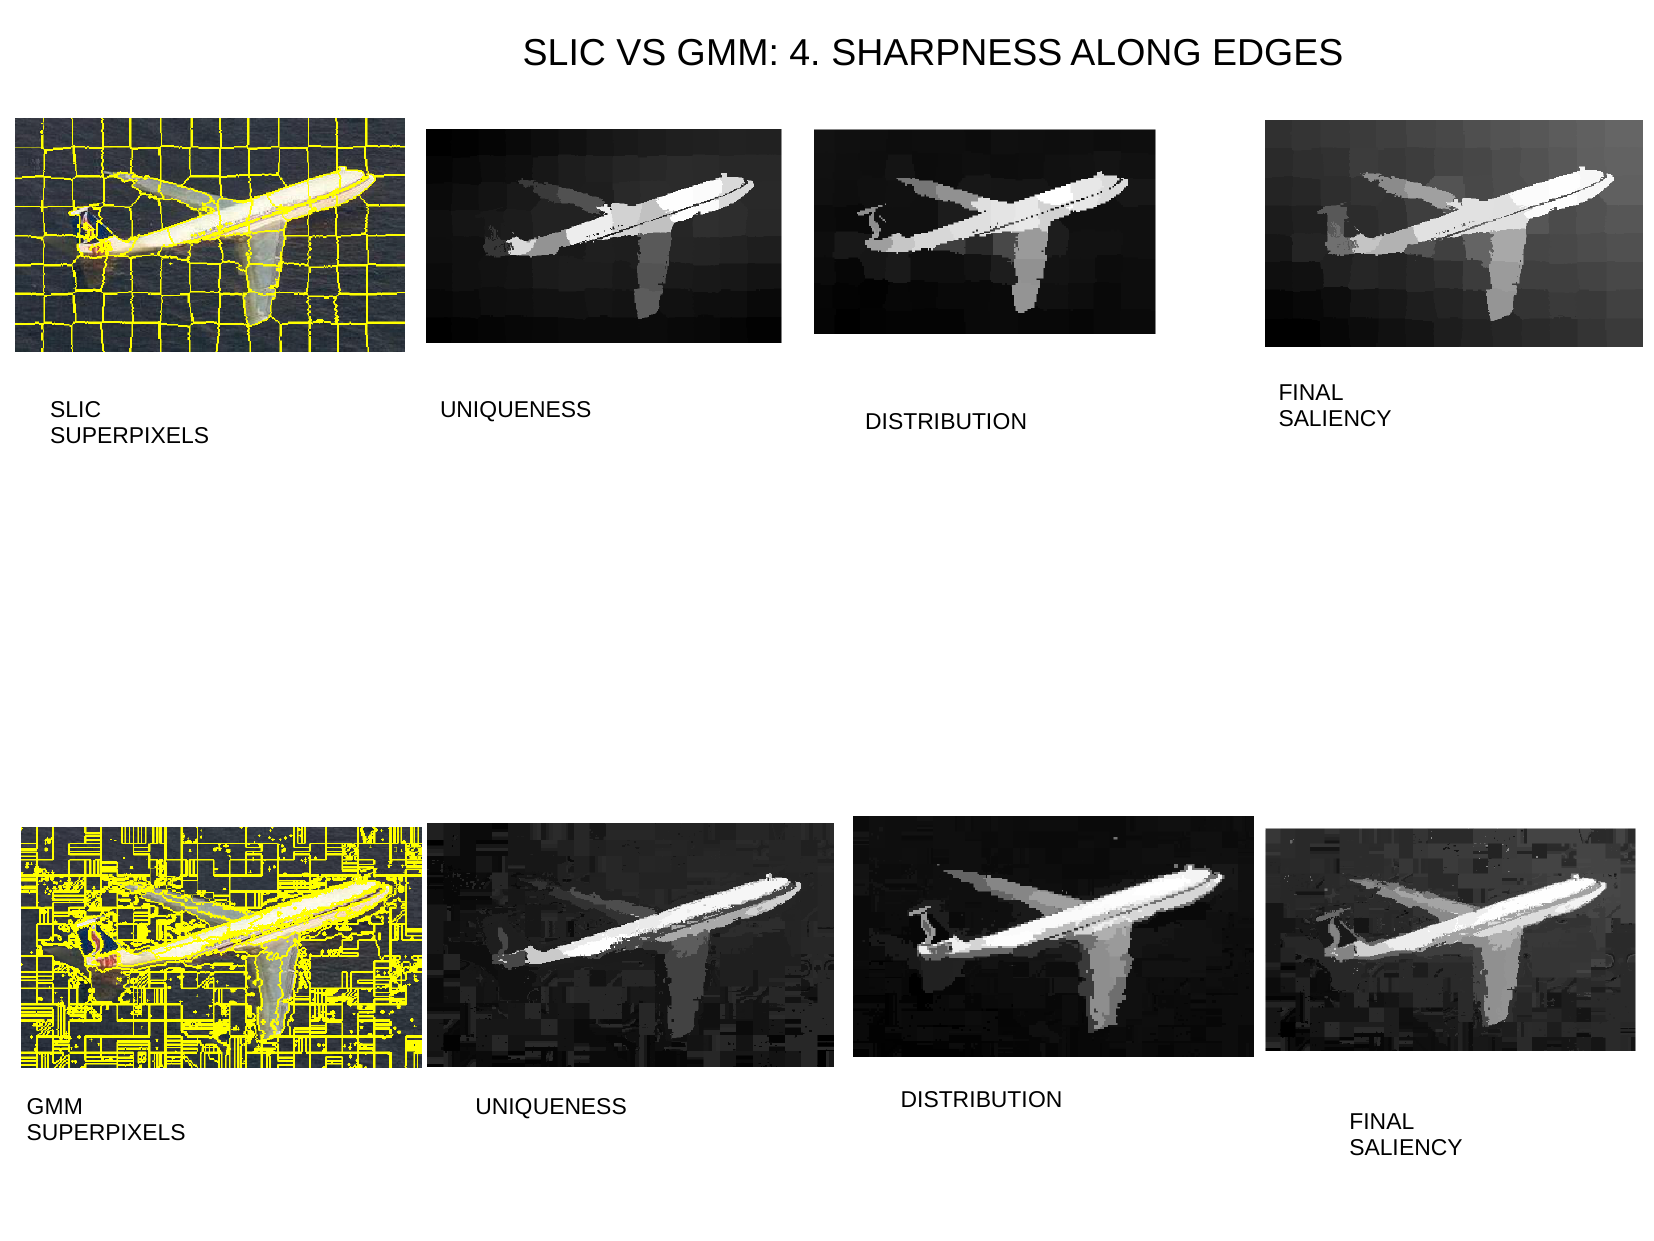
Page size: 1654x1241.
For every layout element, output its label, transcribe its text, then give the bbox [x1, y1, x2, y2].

picture [1263, 826, 1638, 1052]
text_box SLIC VS GMM: 4. SHARPNESS ALONG EDGES [507, 23, 1477, 83]
text_box FINAL SALIENCY [1334, 1101, 1501, 1182]
text_box GMM SUPERPIXELS [11, 1086, 201, 1178]
text_box FINAL SALIENCY [1263, 372, 1430, 452]
picture [425, 129, 784, 343]
text_box DISTRIBUTION [850, 401, 1075, 468]
picture [850, 814, 1254, 1060]
text_box SLIC SUPERPIXELS [35, 389, 225, 482]
text_box UNIQUENESS [460, 1086, 650, 1134]
text_box UNIQUENESS [425, 389, 615, 438]
picture [814, 127, 1158, 334]
picture [14, 118, 408, 355]
text_box DISTRIBUTION [885, 1079, 1111, 1146]
picture [19, 818, 836, 1069]
picture [1263, 118, 1645, 348]
